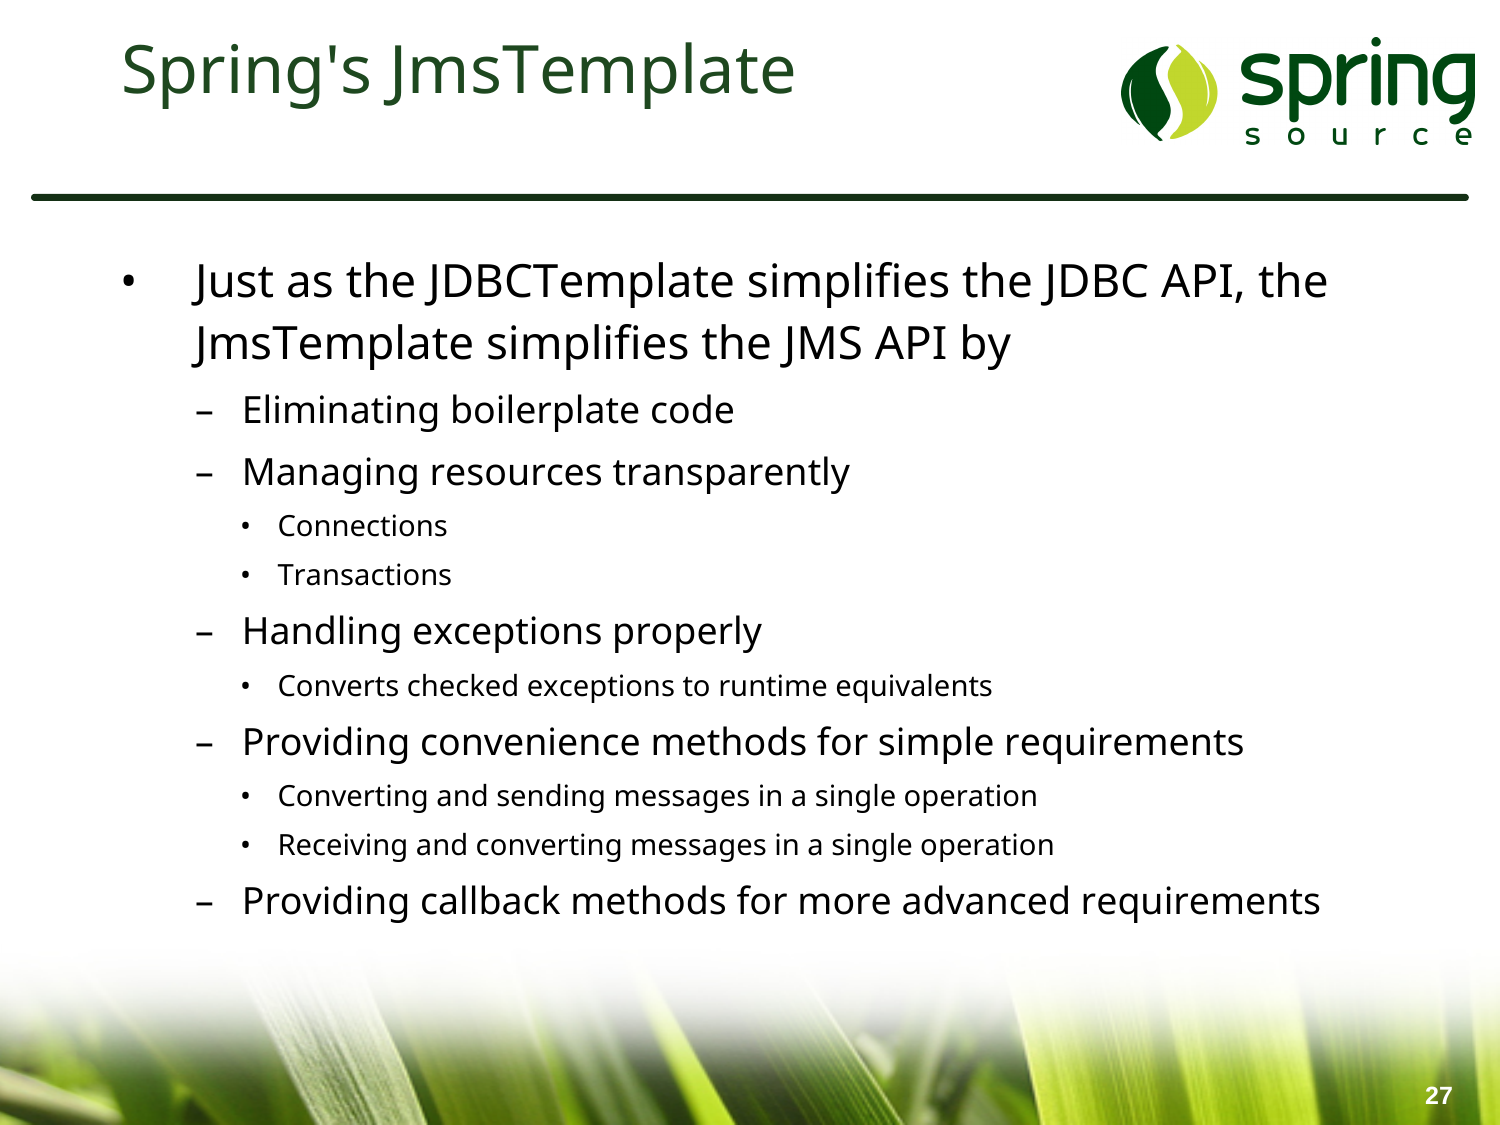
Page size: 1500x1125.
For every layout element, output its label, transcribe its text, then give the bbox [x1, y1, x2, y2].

title Spring's JmsTemplate [105, 15, 1138, 178]
picture [0, 944, 1500, 1125]
picture [1138, 37, 1475, 145]
list Just as the JDBCTemplate simplifies the JDBC API, the JmsTemplate simplifies the JMS API by Eliminating boilerplate code Managing resources transparently Connections Transactions Handling exceptions properly Converts checked exceptions to runtime equivalents Providing convenience methods for simple requirements Converting and sending messages in a single operation Receiving and converting messages in a single operation Providing callback methods for more advanced requirements [105, 240, 1396, 916]
